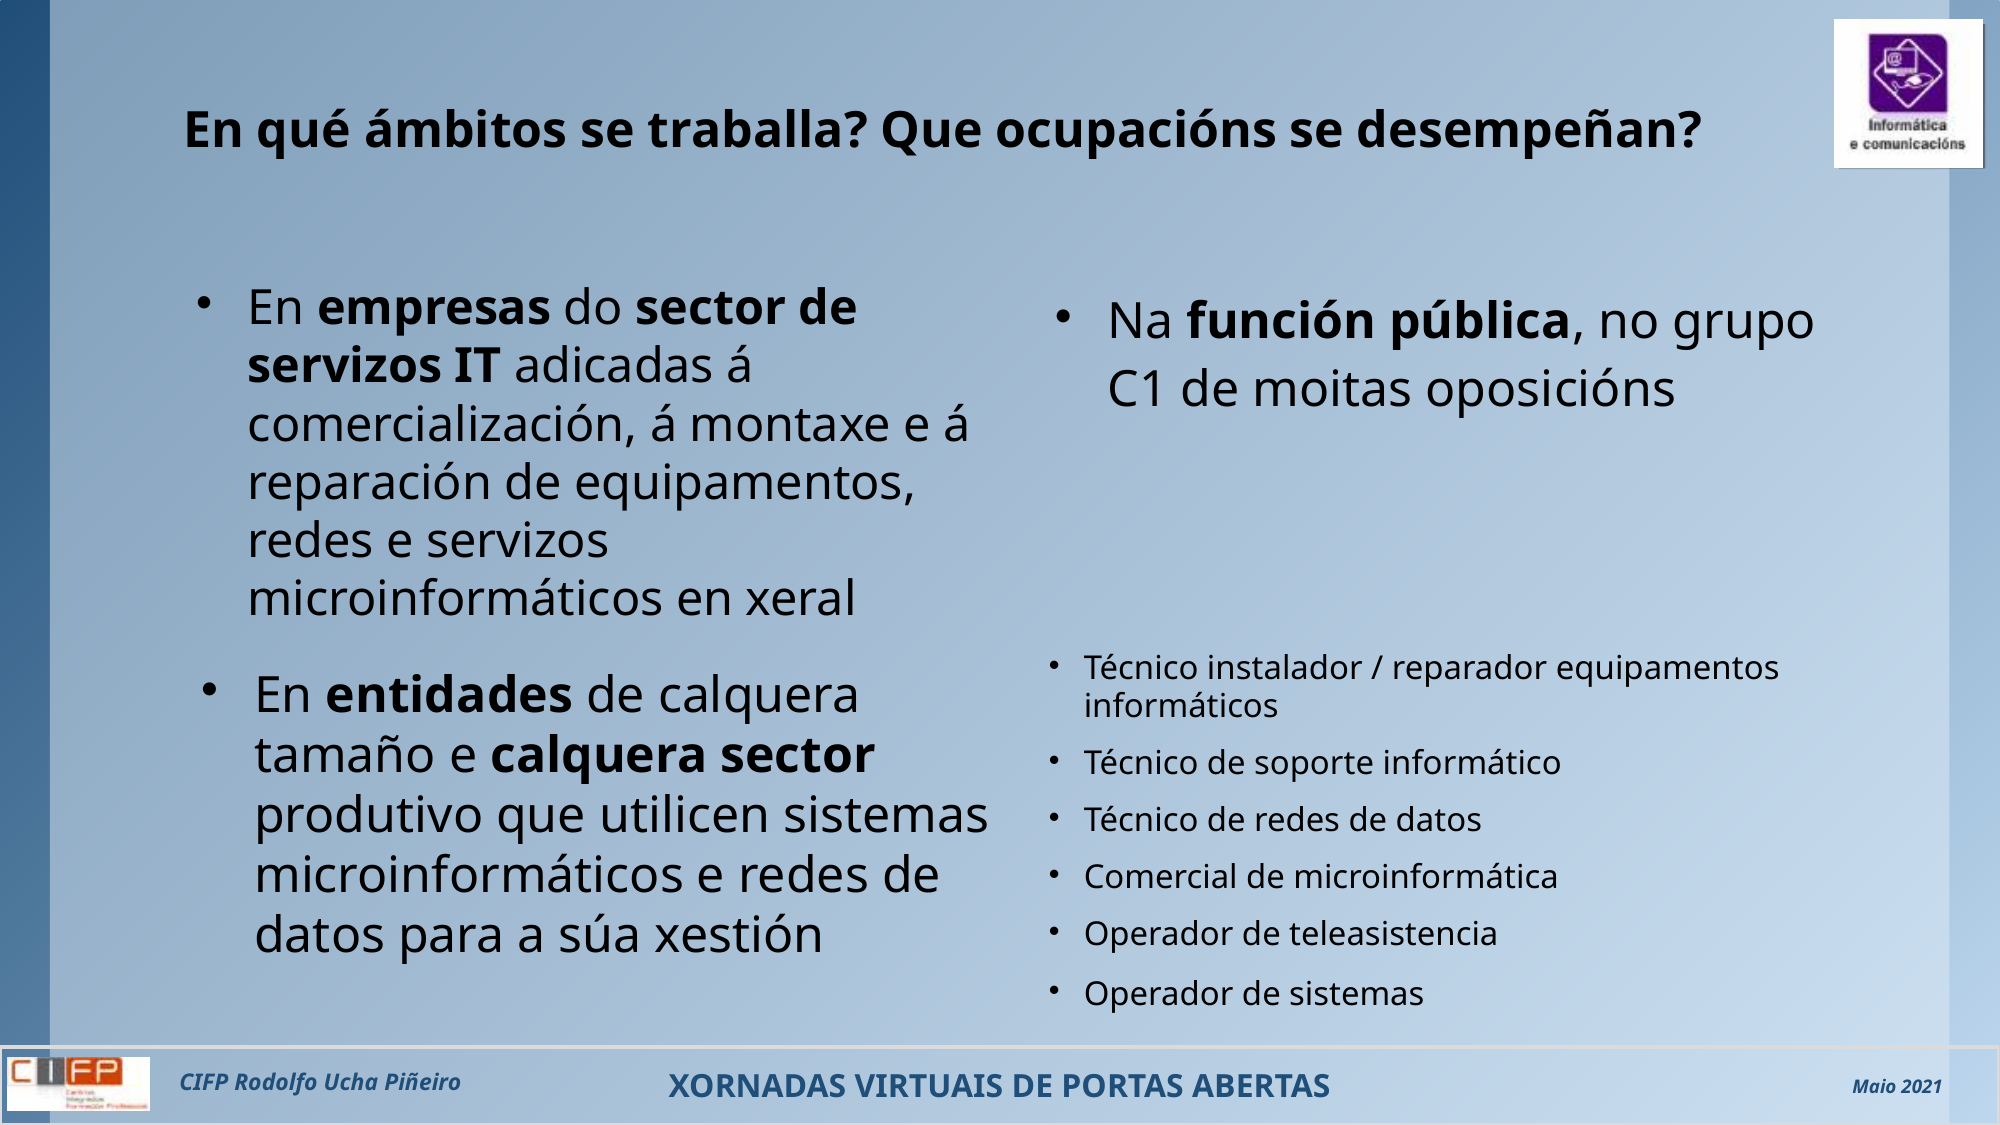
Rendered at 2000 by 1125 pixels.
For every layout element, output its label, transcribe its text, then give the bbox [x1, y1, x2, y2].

picture [1834, 19, 1983, 168]
text_box En entidades de calquera tamaño e calquera sector produtivo que utilicen sistemas microinformáticos e redes de datos para a súa xestión [183, 662, 997, 1012]
picture [7, 1057, 150, 1111]
text_box CIFP Rodolfo Ucha Piñeiro [149, 1052, 492, 1106]
text_box XORNADAS VIRTUAIS DE PORTAS ABERTAS [19, 1057, 1981, 1115]
text_box En empresas do sector de servizos IT adicadas á comercialización, á montaxe e á reparación de equipamentos, redes e servizos microinformáticos en xeral [178, 276, 993, 626]
text_box Na función pública, no grupo C1 de moitas oposicións [1037, 284, 1851, 589]
text_box Técnico instalador / reparador equipamentos informáticos Técnico de soporte informático Técnico de redes de datos Comercial de microinformática Operador de teleasistencia Operador de sistemas [1037, 649, 1902, 1012]
text_box Maio 2021 [1826, 1054, 1969, 1108]
text_box En qué ámbitos se traballa? Que ocupacións se desempeñan? [183, 12, 1850, 242]
